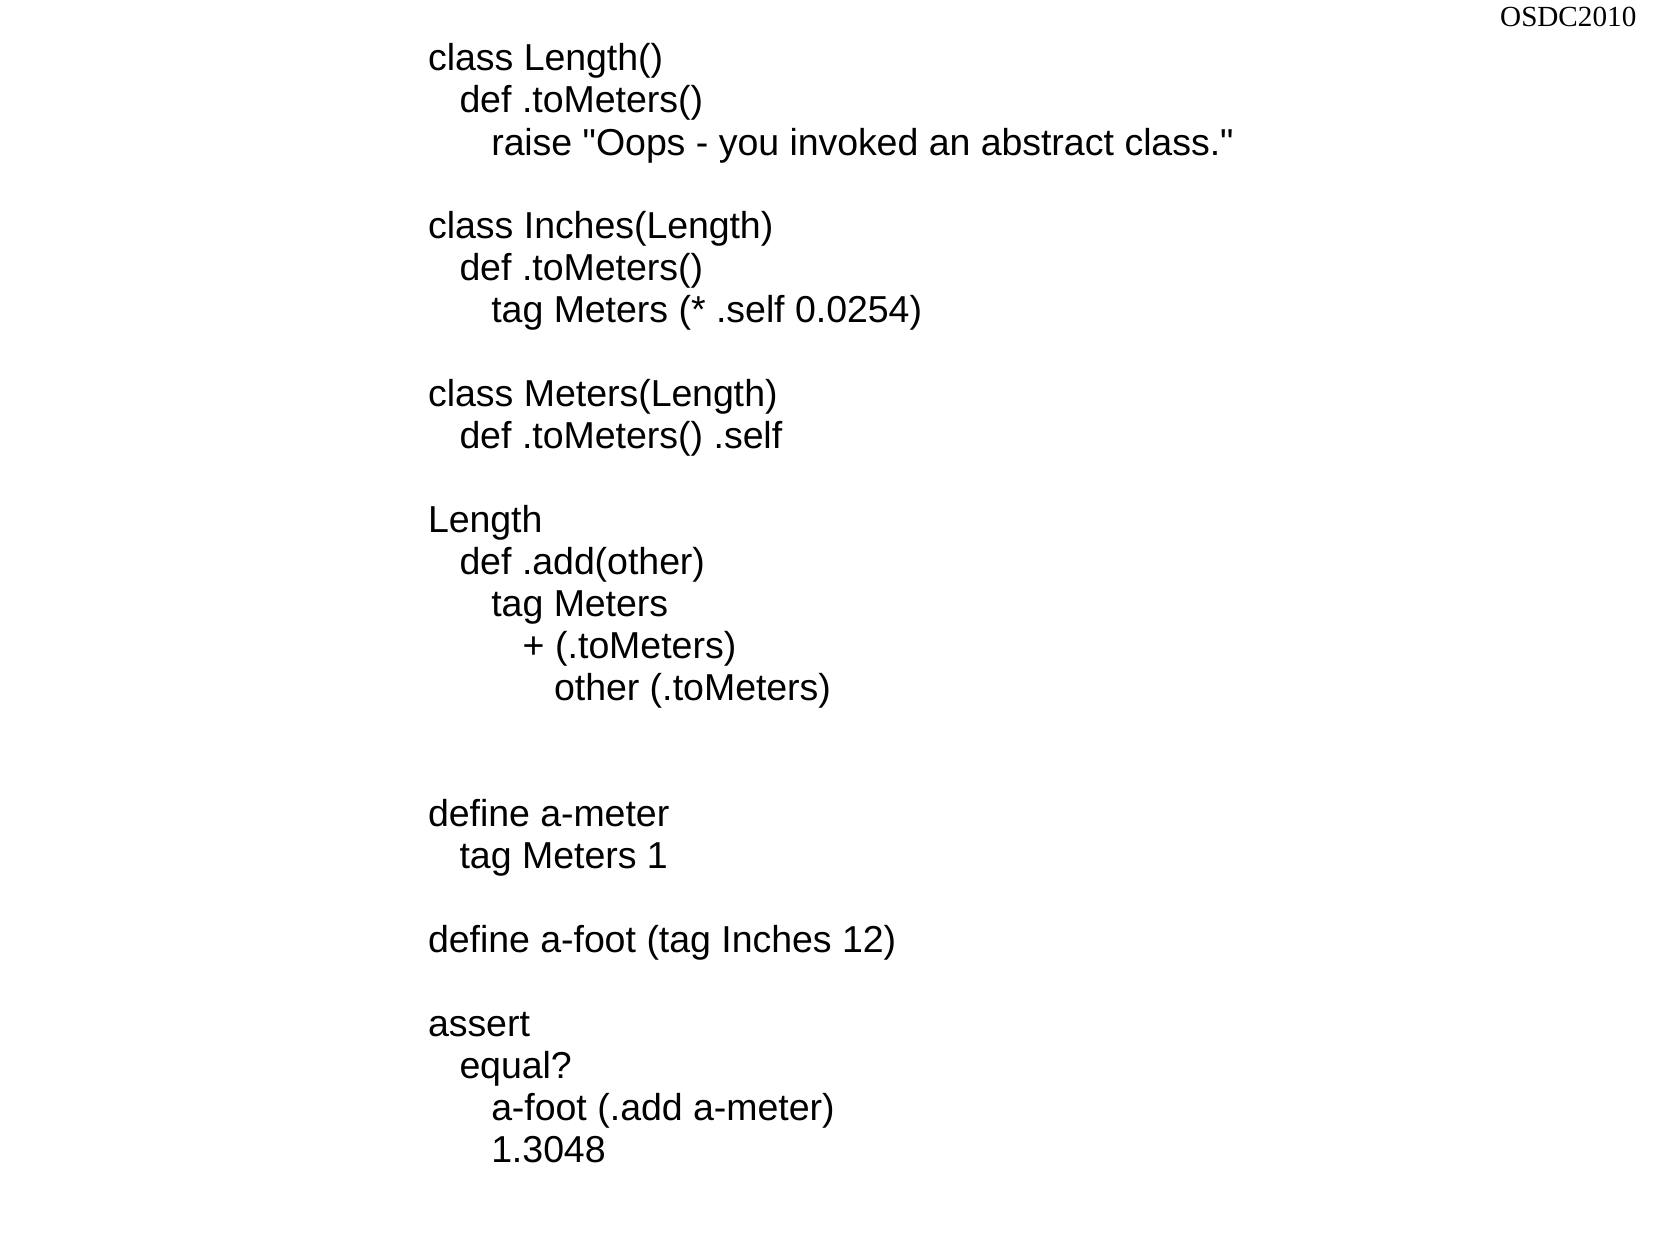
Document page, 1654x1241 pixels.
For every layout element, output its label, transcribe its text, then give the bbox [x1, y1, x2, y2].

text_box class Length() def .toMeters() raise "Oops - you invoked an abstract class." class Inches(Length) def .toMeters() tag Meters (* .self 0.0254) class Meters(Length) def .toMeters() .self Length def .add(other) tag Meters + (.toMeters) other (.toMeters) define a-meter tag Meters 1 define a-foot (tag Inches 12) assert equal? a-foot (.add a-meter) 1.3048 [413, 29, 1249, 1216]
